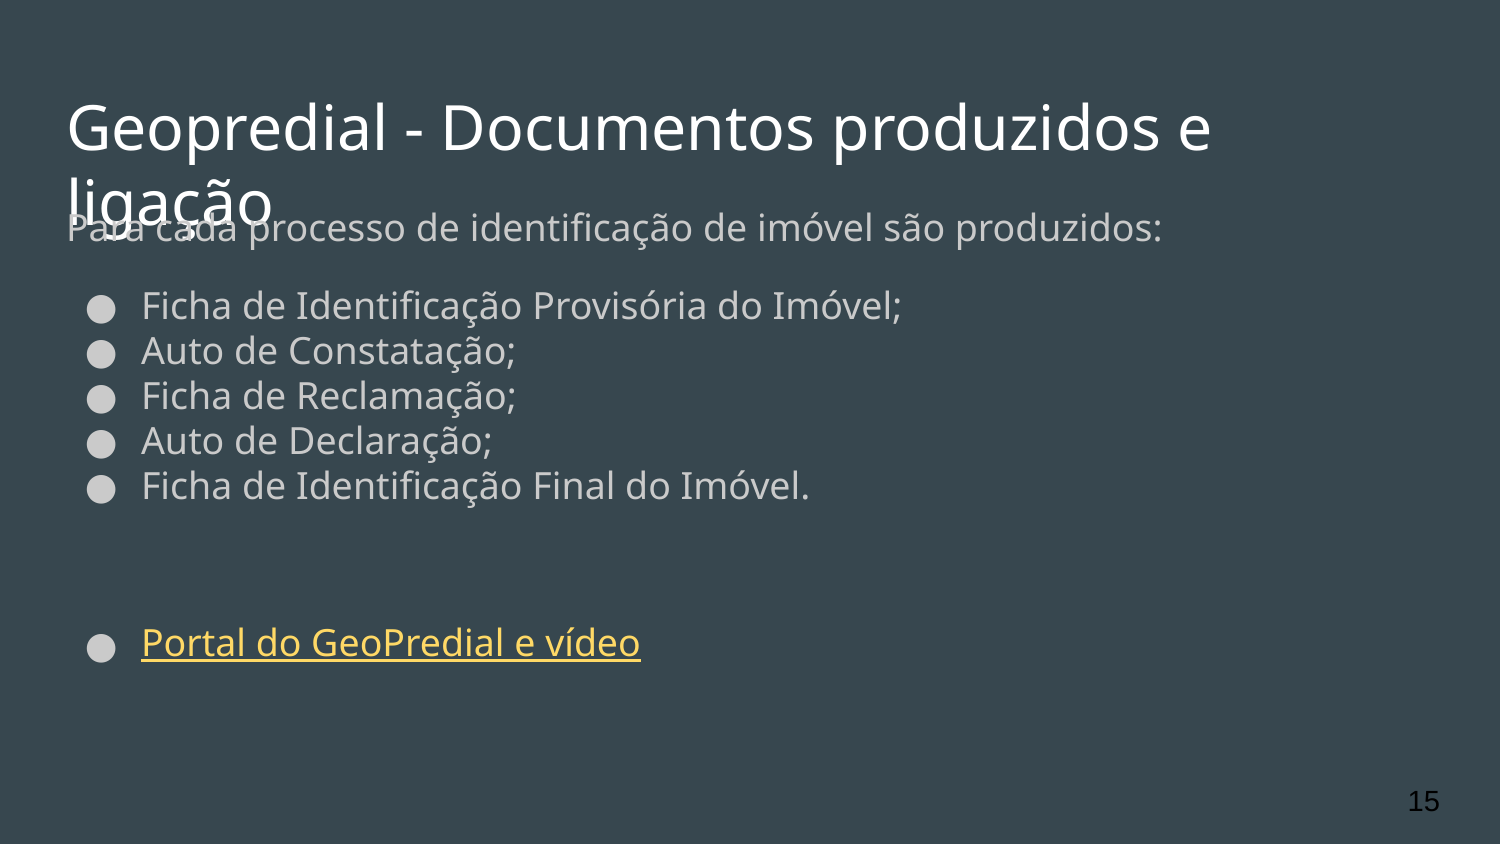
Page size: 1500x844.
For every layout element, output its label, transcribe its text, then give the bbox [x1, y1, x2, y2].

slide_number <number> [1392, 767, 1483, 833]
title Geopredial - Documentos produzidos e ligação [51, 72, 1449, 167]
list Para cada processo de identificação de imóvel são produzidos: Ficha de Identificação Provisória do Imóvel; Auto de Constatação; Ficha de Reclamação; Auto de Declaração; Ficha de Identificação Final do Imóvel. Portal do GeoPredial e vídeo [51, 189, 1449, 750]
